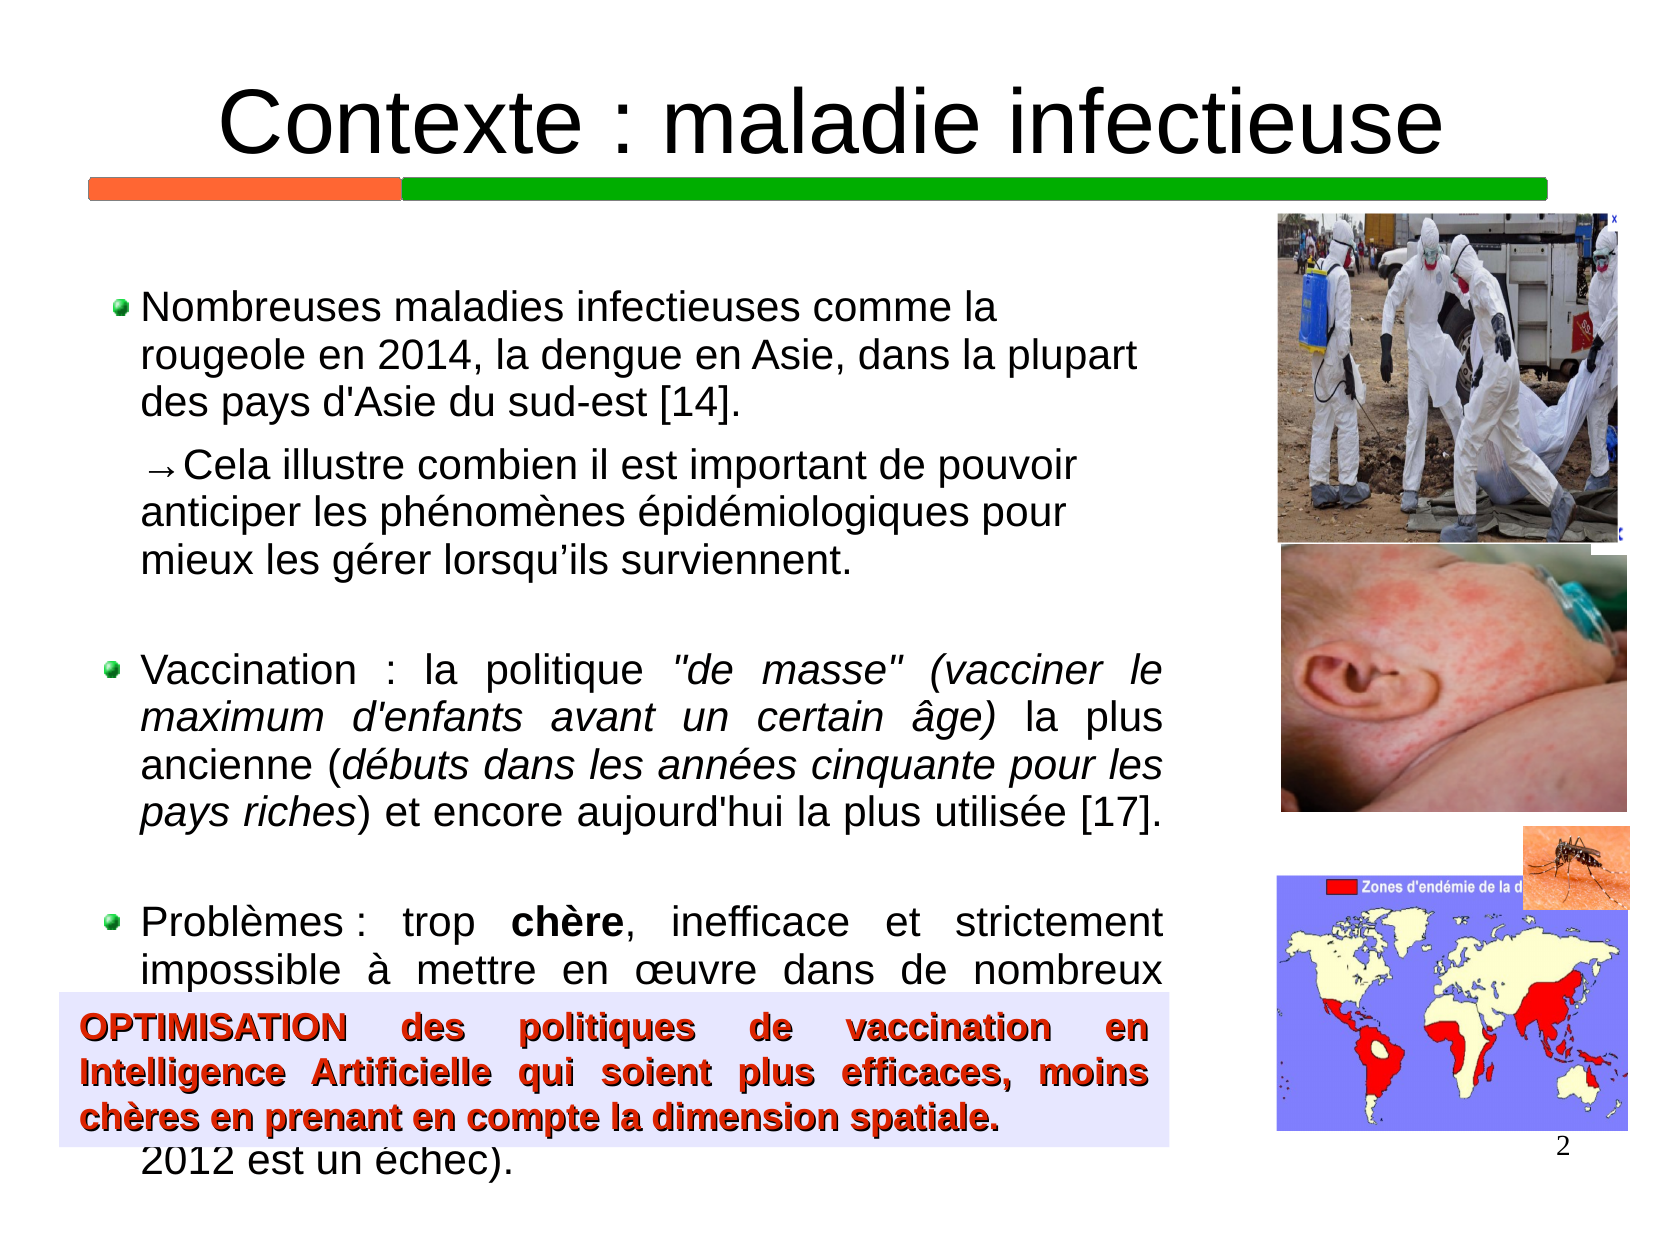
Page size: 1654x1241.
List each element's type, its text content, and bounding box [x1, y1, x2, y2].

title Contexte : maladie infectieuse [88, 18, 1577, 226]
text_box OPTIMISATION des politiques de vaccination en Intelligence Artificielle qui soient plus efficaces, moins chères en prenant en compte la dimension spatiale. [59, 992, 1170, 1148]
picture [1275, 212, 1630, 815]
list Nombreuses maladies infectieuses comme la rougeole en 2014, la dengue en Asie, dans la plupart des pays d'Asie du sud-est [14]. →Cela illustre combien il est important de pouvoir anticiper les phénomènes épidémiologiques pour mieux les gérer lorsqu’ils surviennent. Vaccination : la politique "de masse" (vacciner le maximum d'enfants avant un certain âge) la plus ancienne (débuts dans les années cinquante pour les pays riches) et encore aujourd'hui la plus utilisée [17]. Problèmes : trop chère, inefficace et strictement impossible à mettre en œuvre dans de nombreux pays pauvres, notamment en Afrique comme à la fois problèmes financières et logistiques. (e.g. le projet de l’OMS d’extinction de la rougeole au Vietnam avant 2012 est un échec). [104, 283, 1241, 1217]
picture [1275, 826, 1630, 1134]
text_box [88, 177, 1548, 201]
